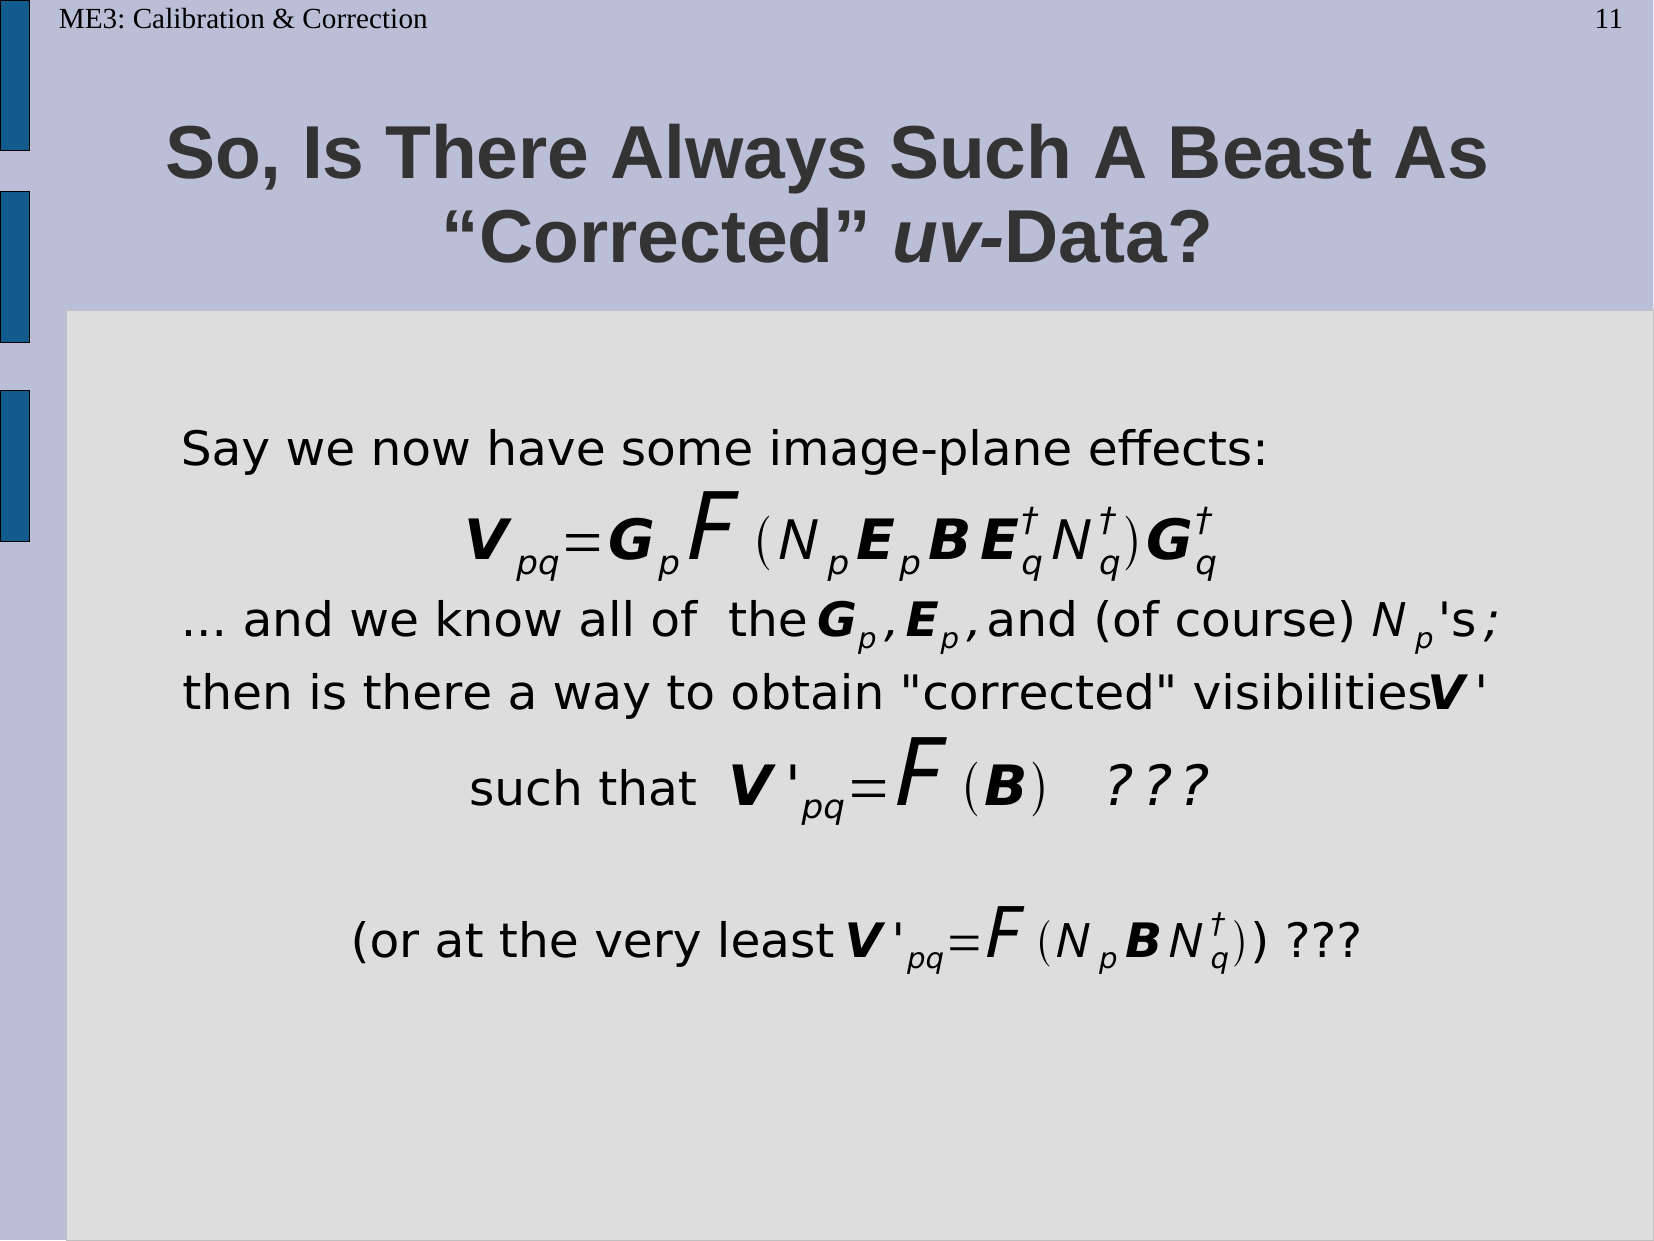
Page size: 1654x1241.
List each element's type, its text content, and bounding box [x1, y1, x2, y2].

title So, Is There Always Such A Beast As “Corrected” uv-Data? [121, 91, 1534, 299]
chart [174, 413, 1506, 1044]
